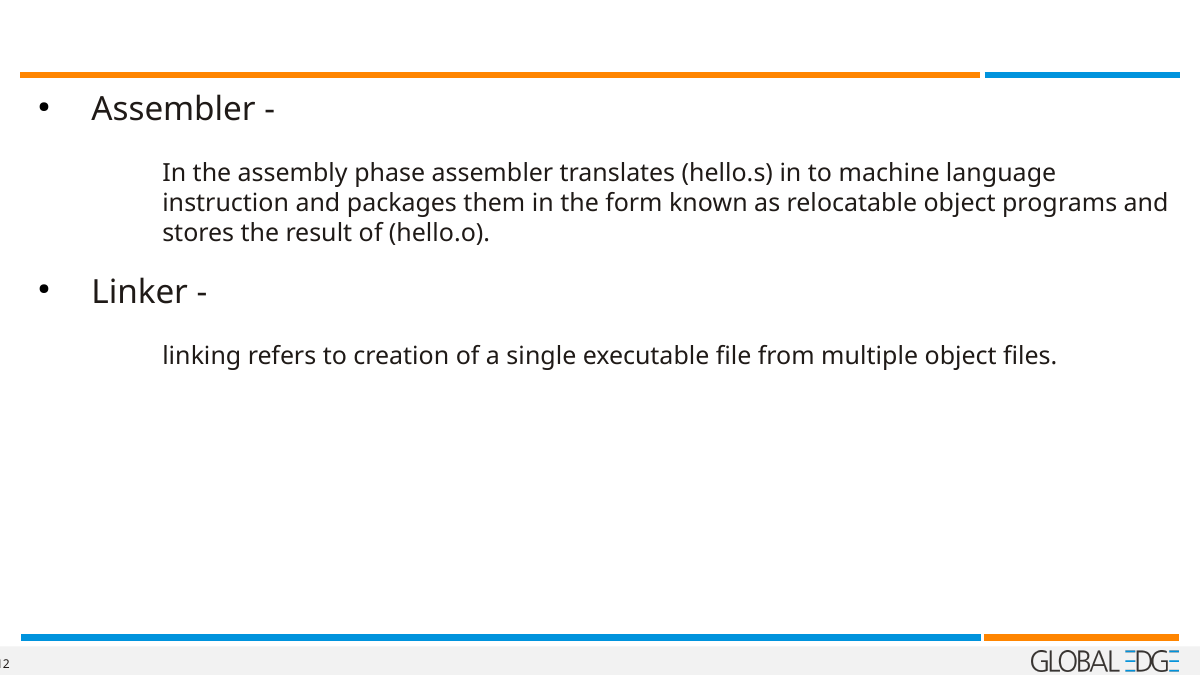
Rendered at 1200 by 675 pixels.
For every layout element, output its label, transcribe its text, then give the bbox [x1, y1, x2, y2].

list Assembler - In the assembly phase assembler translates (hello.s) in to machine language instruction and packages them in the form known as relocatable object programs and stores the result of (hello.o). Linker - linking refers to creation of a single executable file from multiple object files. [20, 87, 1179, 628]
picture [1031, 650, 1179, 672]
